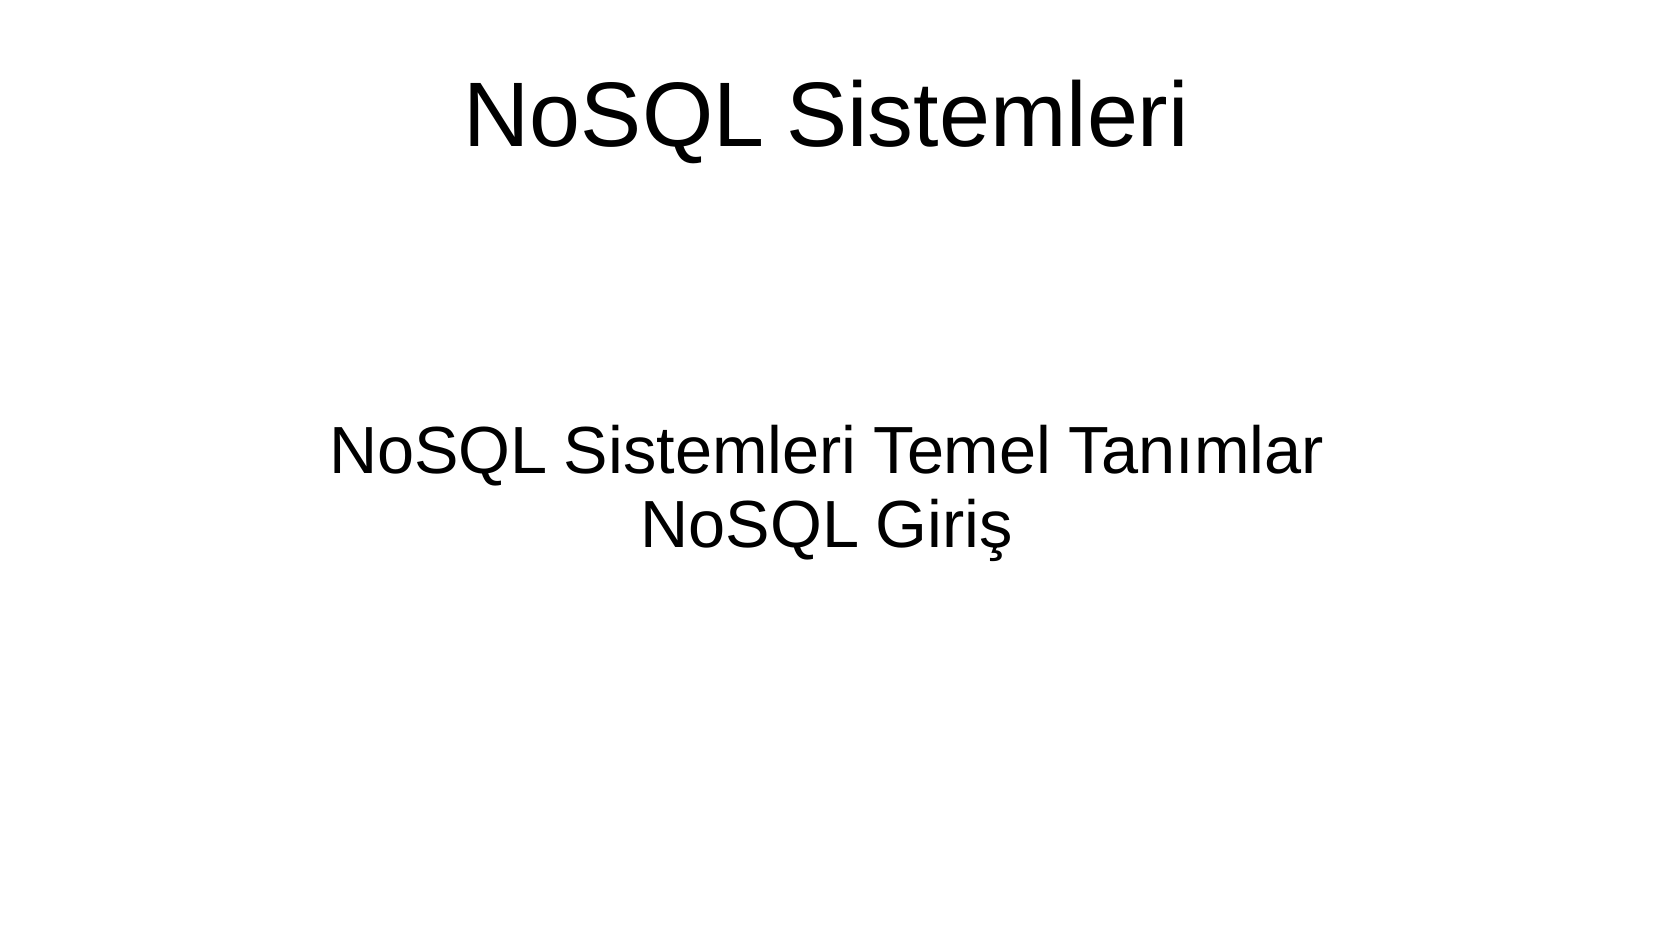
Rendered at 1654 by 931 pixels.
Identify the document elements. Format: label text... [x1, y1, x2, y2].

subtitle NoSQL Sistemleri Temel Tanımlar NoSQL Giriş [82, 217, 1571, 758]
title NoSQL Sistemleri [82, 37, 1571, 193]
